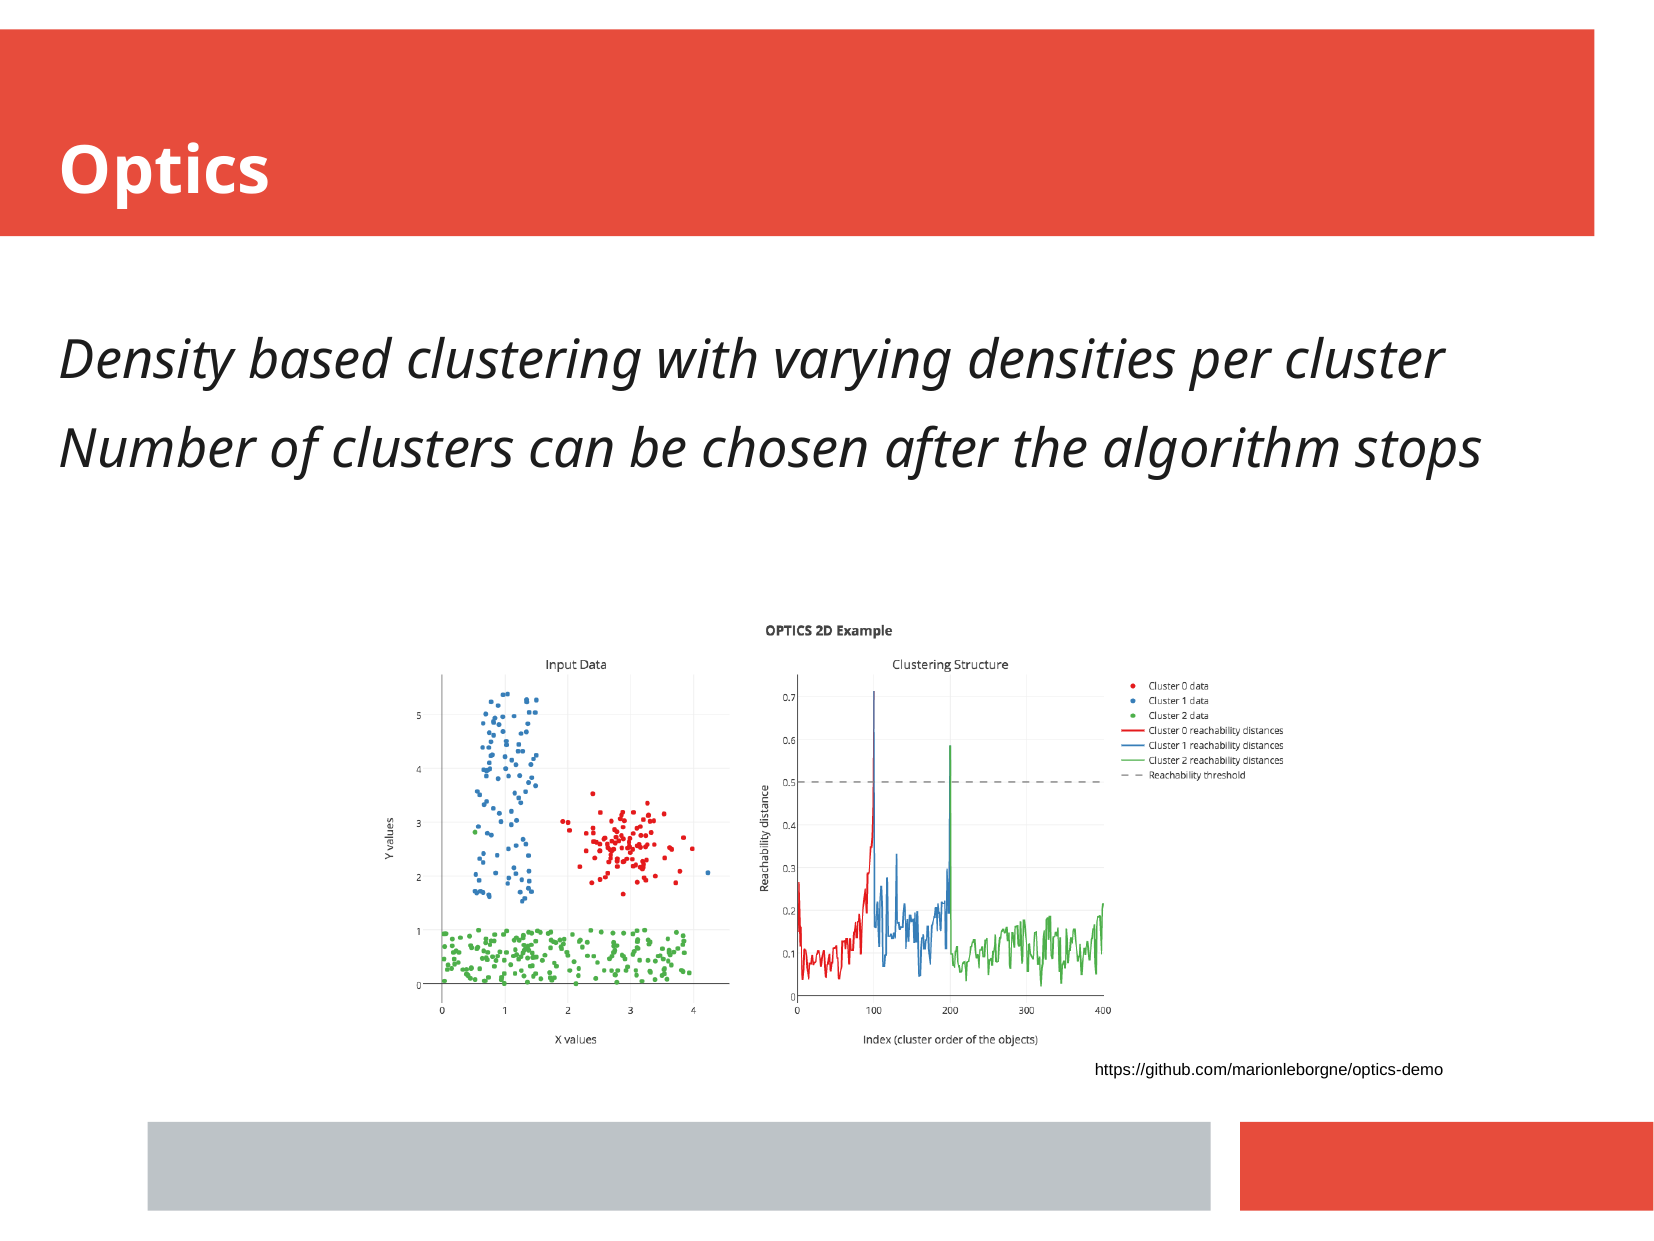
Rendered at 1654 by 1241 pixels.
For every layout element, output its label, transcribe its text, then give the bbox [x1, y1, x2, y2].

text_box Optics [58, 58, 1595, 207]
picture [360, 596, 1297, 1066]
text_box Density based clustering with varying densities per cluster Number of clusters can be chosen after the algorithm stops [58, 324, 1565, 1093]
text_box https://github.com/marionleborgne/optics-demo [1080, 1053, 1635, 1111]
text_box Optics [127, 164, 141, 186]
